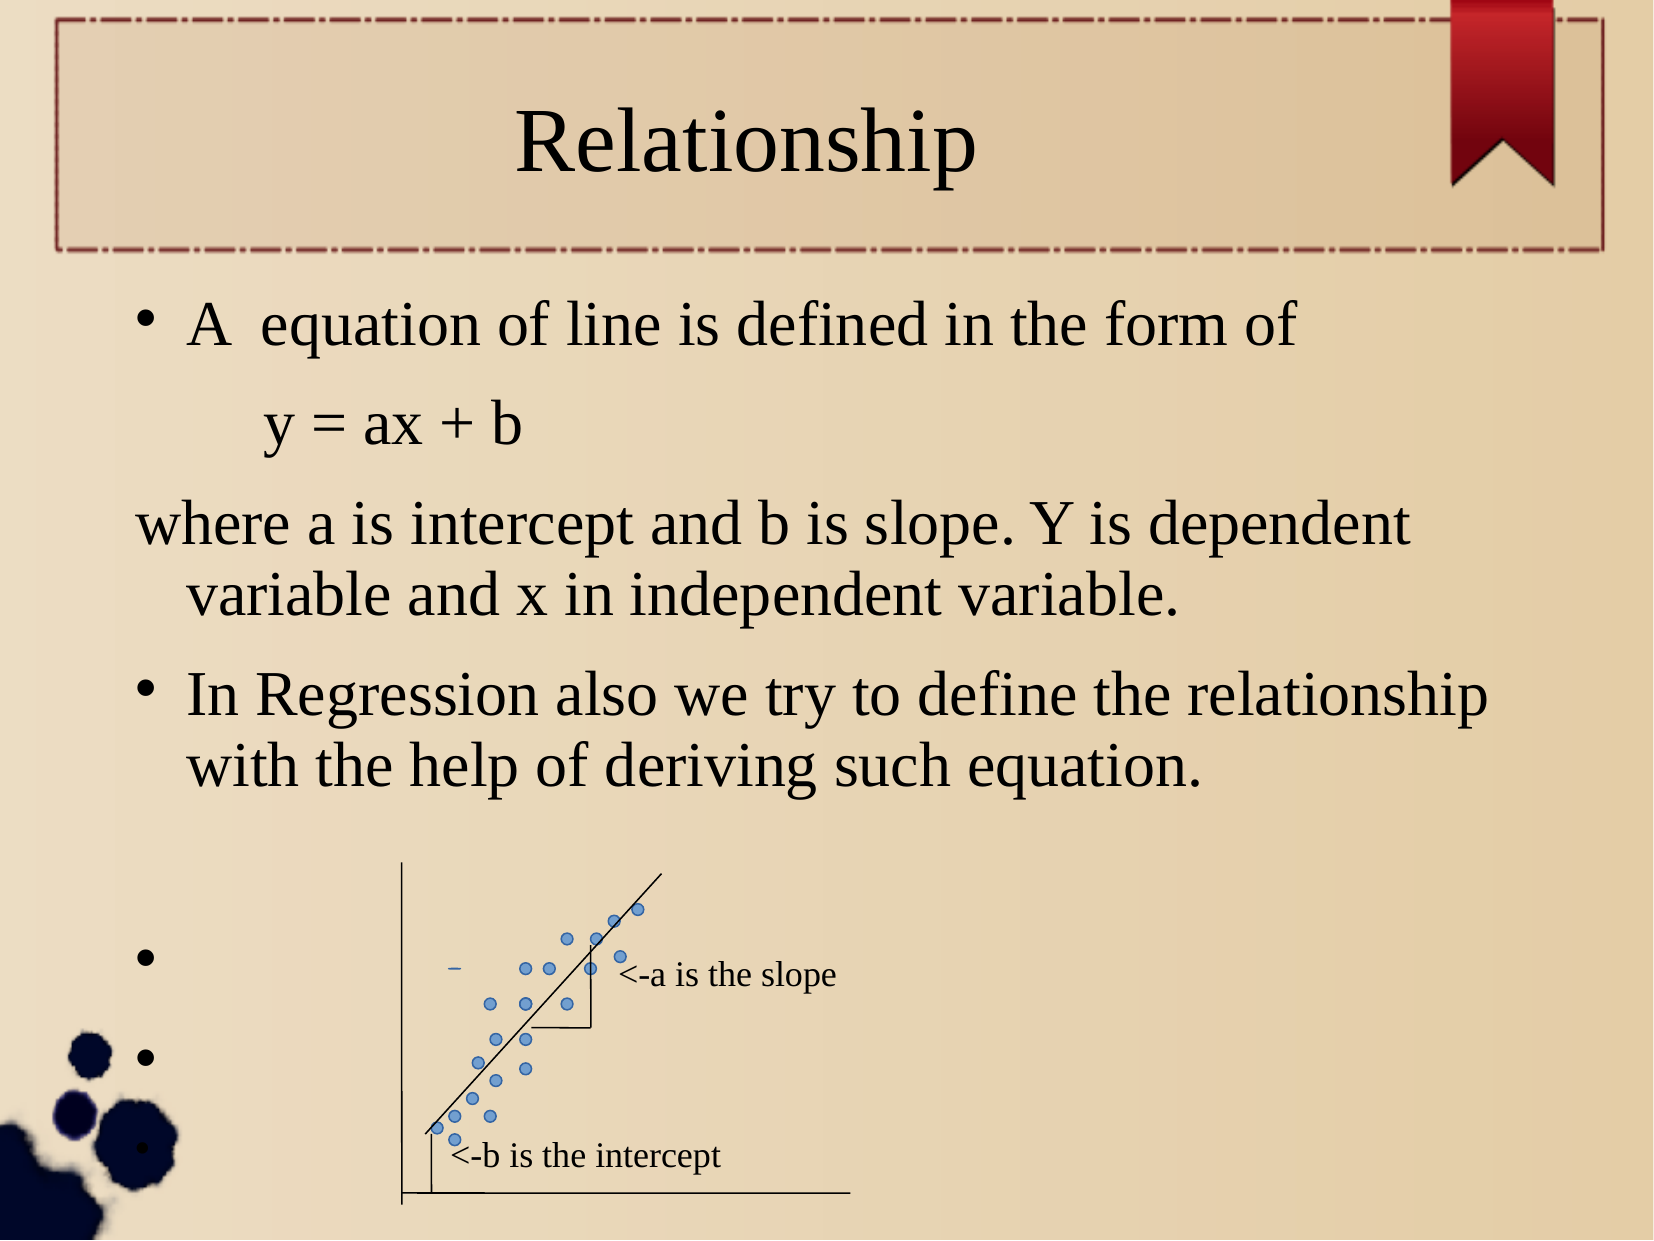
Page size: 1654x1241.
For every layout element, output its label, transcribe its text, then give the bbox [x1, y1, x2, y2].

text_box [519, 1062, 532, 1075]
text_box [561, 933, 573, 945]
text_box [519, 1033, 532, 1046]
text_box [431, 1122, 444, 1134]
text_box [614, 950, 627, 963]
text_box [592, 963, 597, 975]
text_box [631, 903, 644, 916]
text_box [466, 1092, 479, 1105]
list A equation of line is defined in the form of y = ax + b where a is intercept and b is slope. Y is dependent variable and x in independent variable. In Regression also we try to define the relationship with the help of deriving such equation. <-a is the slope <-b is the intercept [118, 283, 1607, 1182]
text_box [490, 1074, 502, 1087]
text_box [484, 998, 497, 1010]
text_box [543, 962, 556, 975]
text_box [519, 962, 532, 975]
text_box [490, 1033, 502, 1046]
text_box [448, 1110, 461, 1123]
text_box [584, 963, 589, 975]
text_box [484, 1110, 497, 1123]
text_box [608, 915, 620, 927]
picture [0, 0, 1654, 1240]
text_box [519, 997, 532, 1010]
text_box [590, 933, 602, 945]
text_box [561, 998, 573, 1010]
text_box [472, 1056, 485, 1069]
title Relationship [82, 47, 1412, 229]
text_box [448, 1133, 461, 1146]
